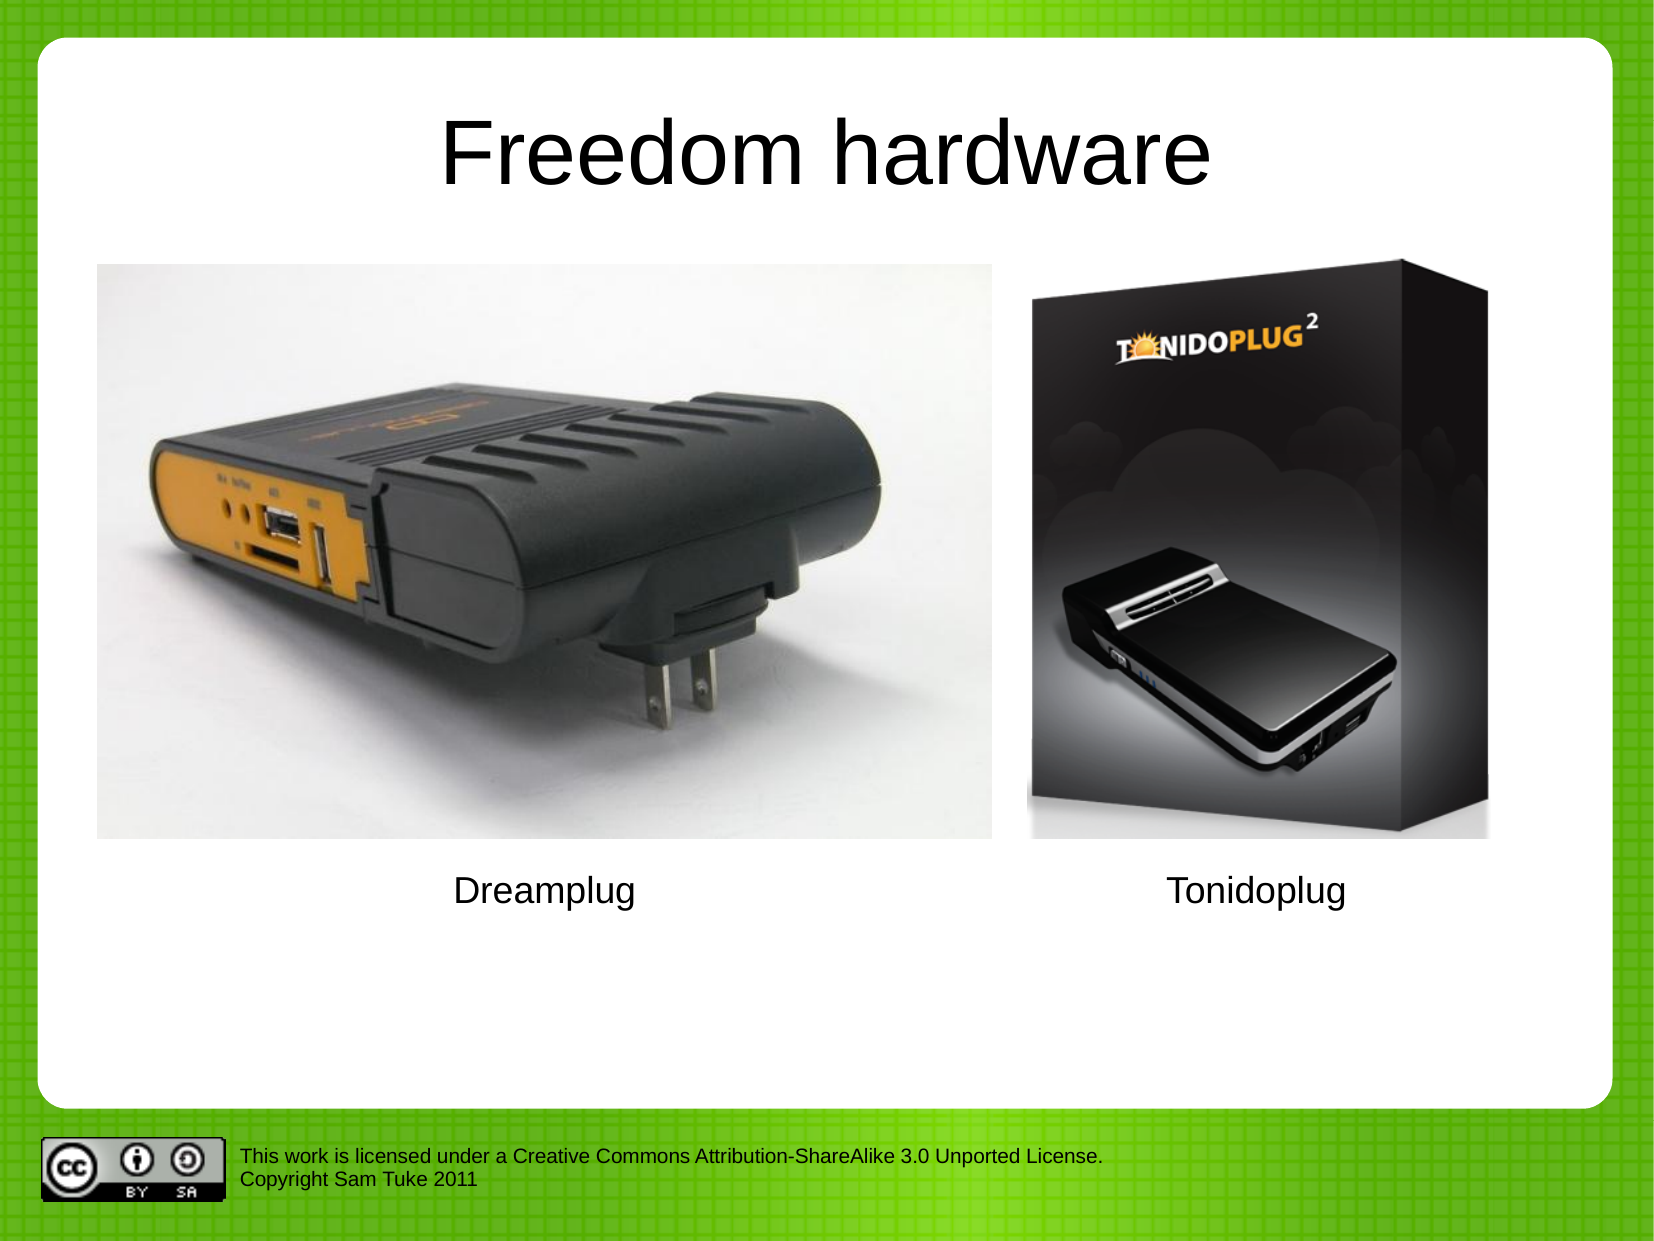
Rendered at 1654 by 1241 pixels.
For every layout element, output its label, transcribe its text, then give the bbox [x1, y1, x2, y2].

text_box Dreamplug [438, 862, 651, 920]
text_box Tonidoplug [1151, 862, 1366, 920]
title Freedom hardware [82, 49, 1571, 257]
picture [0, 0, 1654, 1241]
